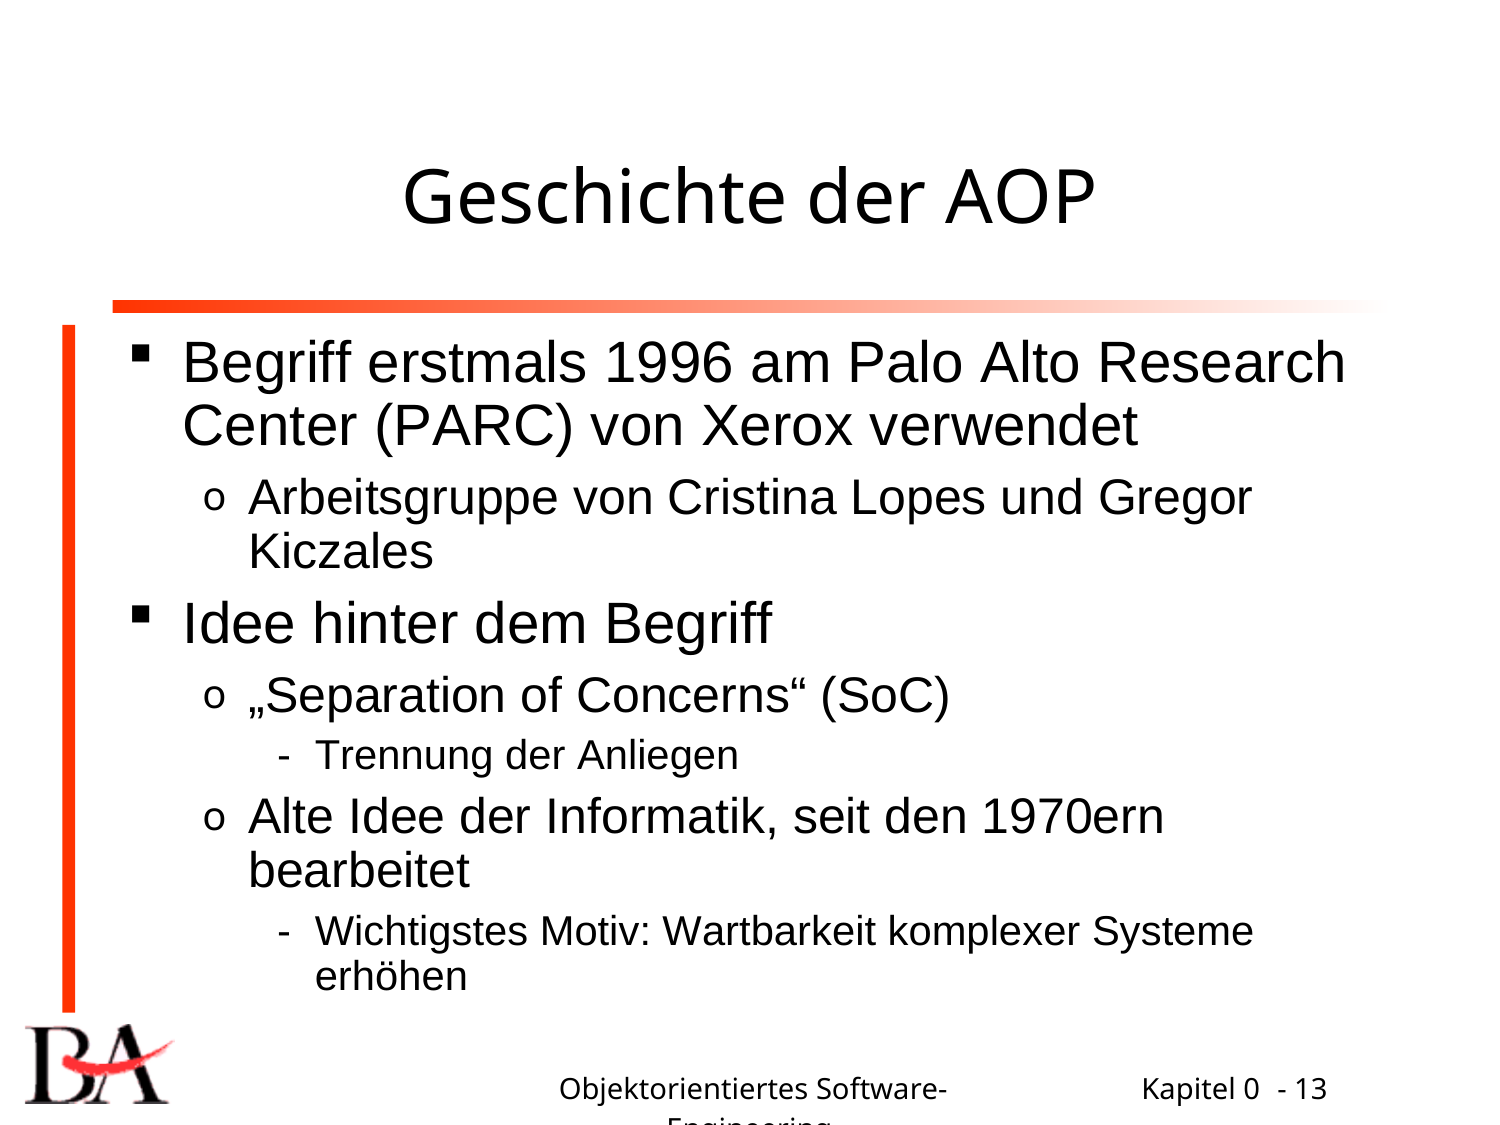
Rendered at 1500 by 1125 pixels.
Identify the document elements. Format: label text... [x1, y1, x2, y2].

list Begriff erstmals 1996 am Palo Alto Research Center (PARC) von Xerox verwendet Arbeitsgruppe von Cristina Lopes und Gregor Kiczales Idee hinter dem Begriff „Separation of Concerns“ (SoC) Trennung der Anliegen Alte Idee der Informatik, seit den 1970ern bearbeitet Wichtigstes Motiv: Wartbarkeit komplexer Systeme erhöhen [112, 324, 1388, 1051]
picture [24, 1024, 175, 1104]
title Geschichte der AOP [112, 99, 1388, 288]
